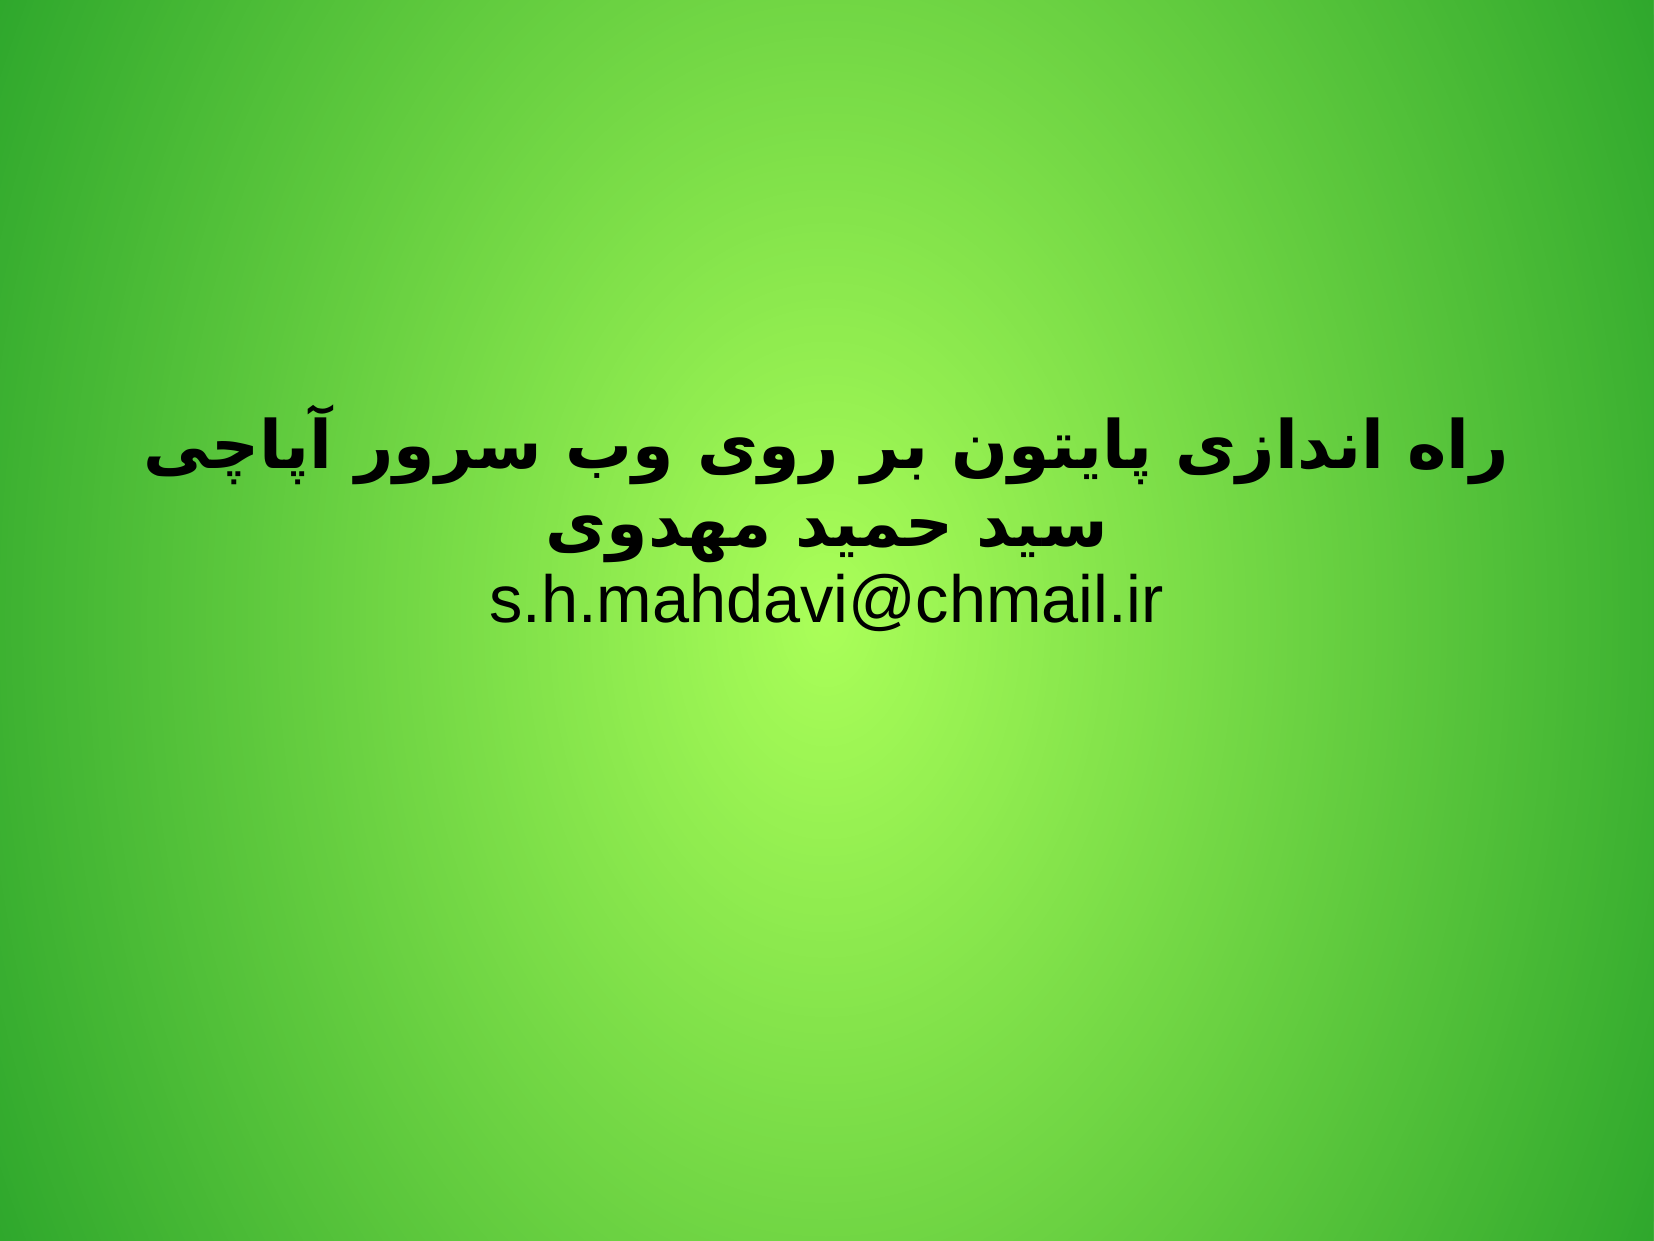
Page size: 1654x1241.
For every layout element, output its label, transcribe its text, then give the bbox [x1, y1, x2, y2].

subtitle راه اندازی پایتون بر روی وب سرور آپاچی سید حمید مهدوی s.h.mahdavi@chmail.ir [82, 47, 1571, 997]
